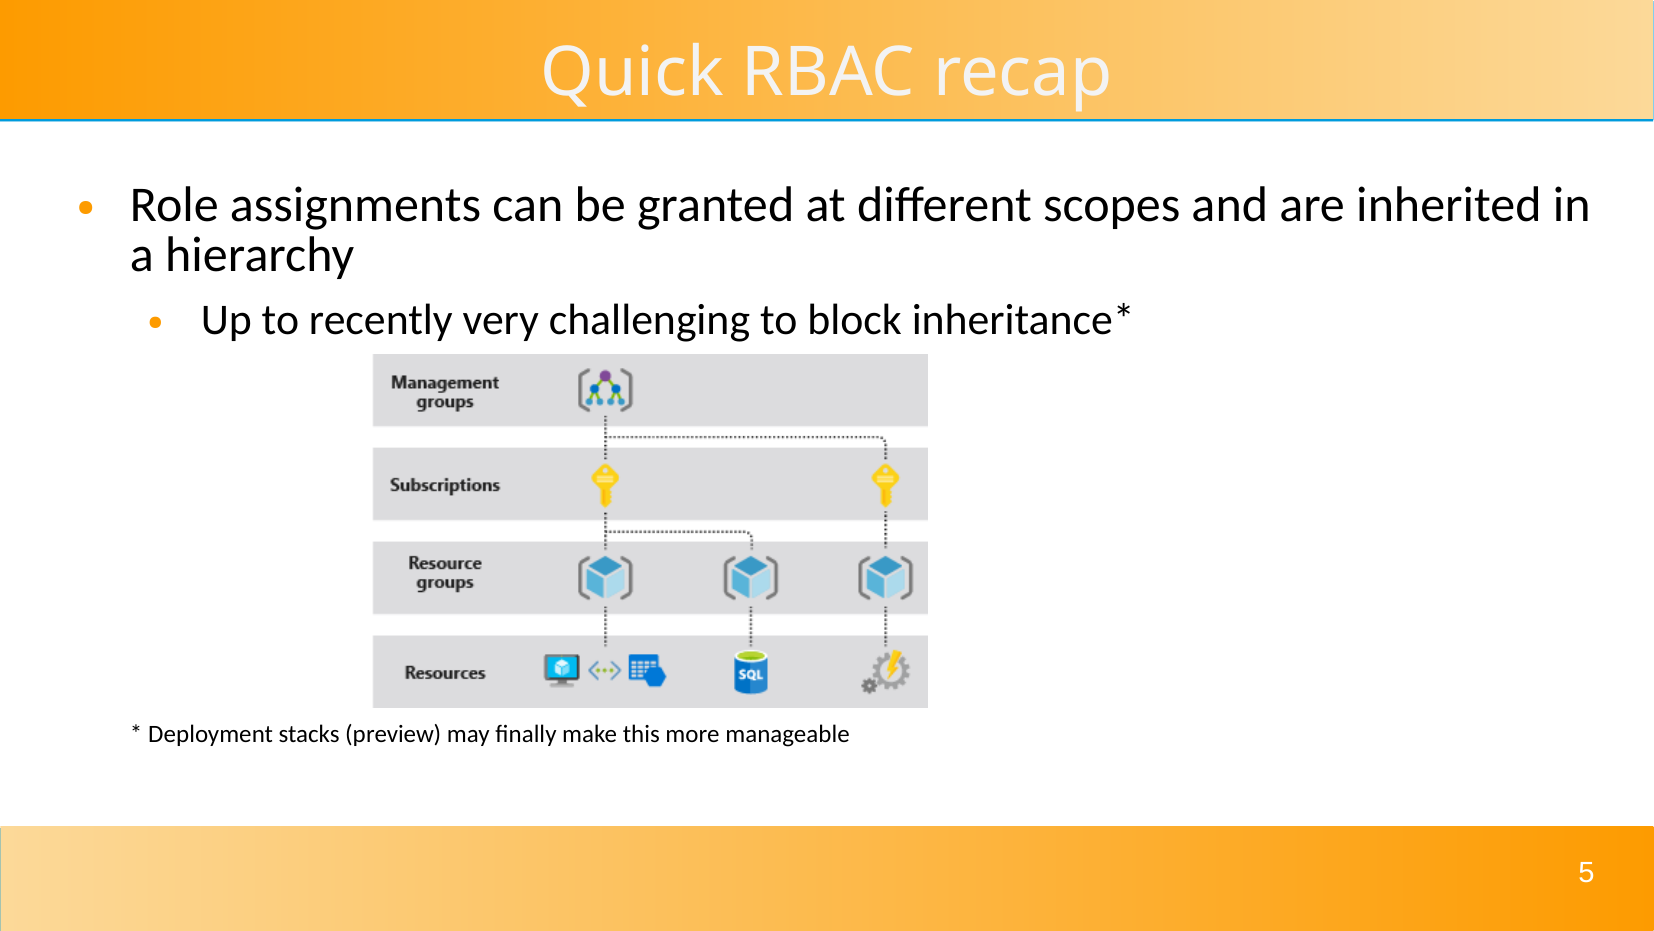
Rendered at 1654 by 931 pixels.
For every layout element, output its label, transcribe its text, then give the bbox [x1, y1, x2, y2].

picture [372, 354, 928, 708]
title Quick RBAC recap [59, 26, 1595, 111]
list Role assignments can be granted at different scopes and are inherited in a hierarchy Up to recently very challenging to block inheritance* * Deployment stacks (preview) may finally make this more manageable [59, 112, 1595, 703]
